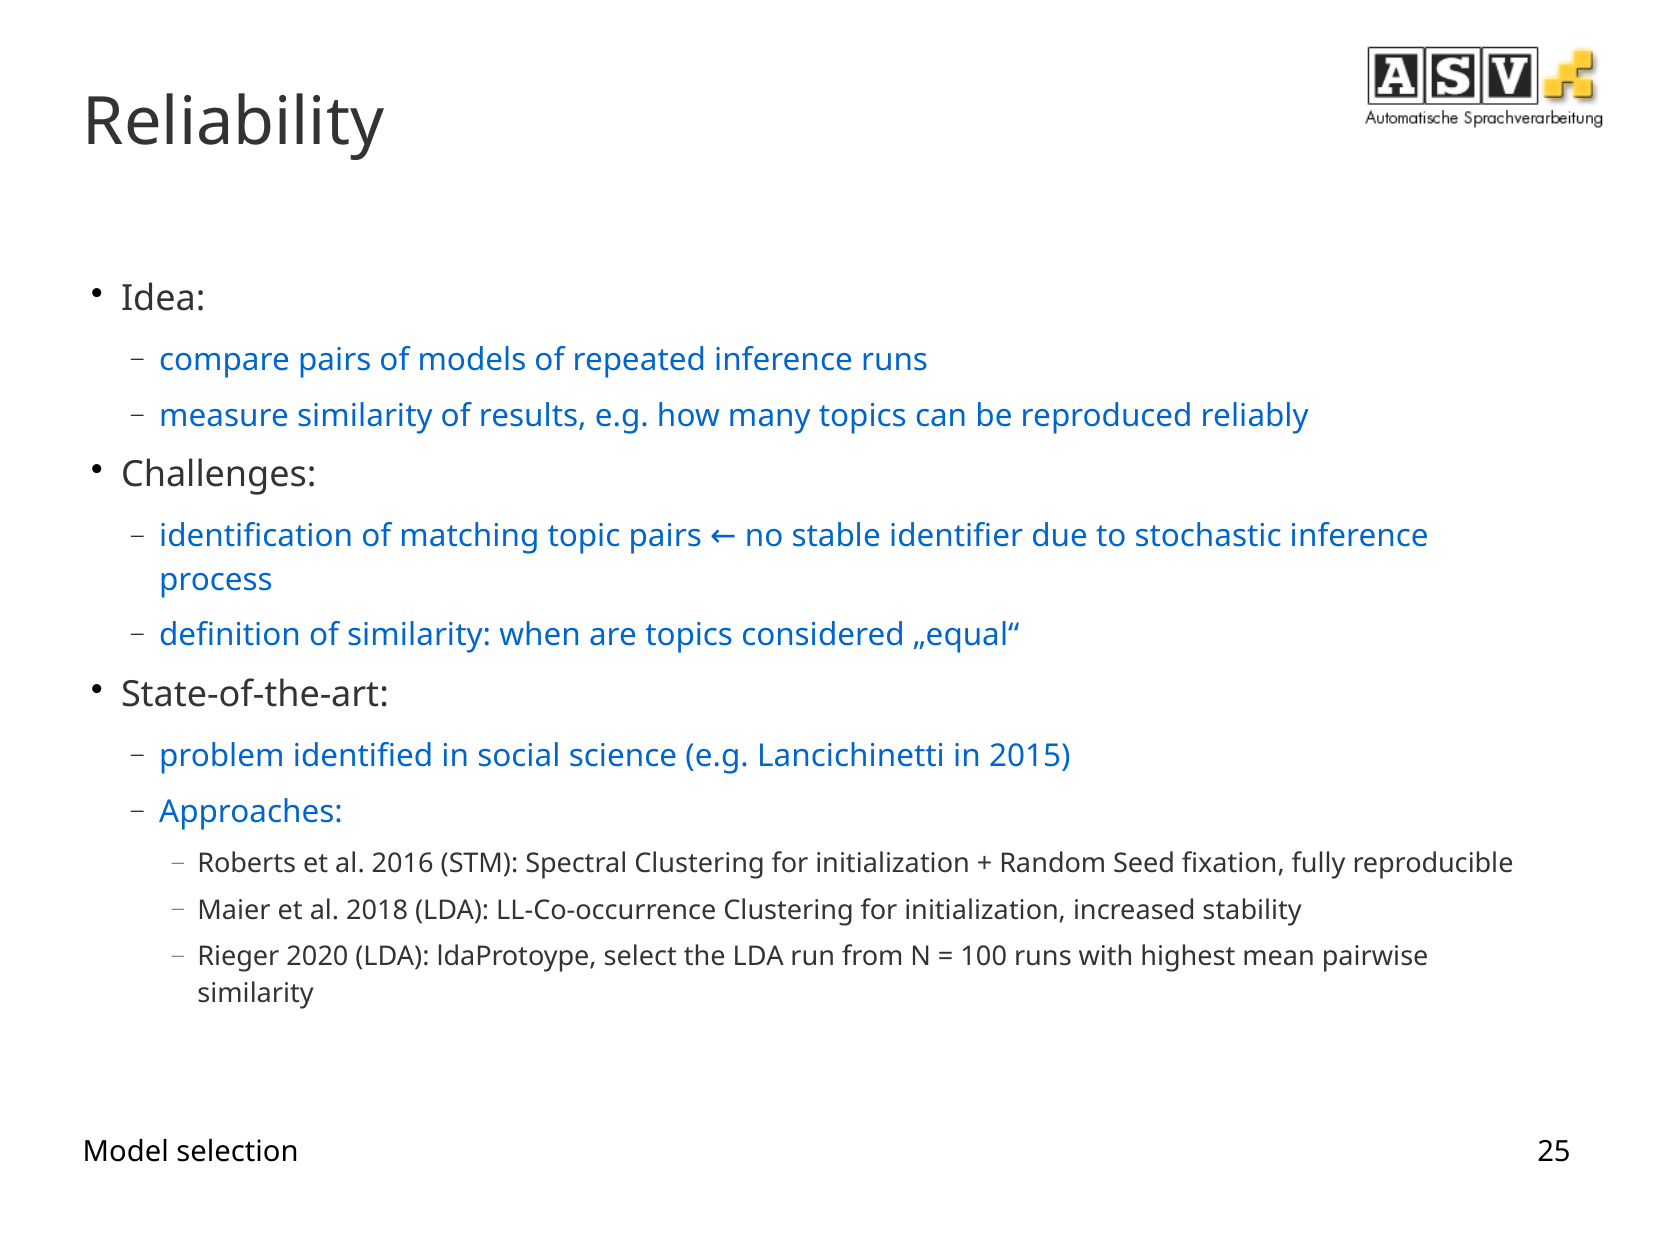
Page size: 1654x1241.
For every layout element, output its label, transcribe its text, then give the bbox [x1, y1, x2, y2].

title Reliability [82, 49, 1347, 189]
picture [1364, 43, 1605, 129]
list Idea: compare pairs of models of repeated inference runs measure similarity of results, e.g. how many topics can be reproduced reliably Challenges: identification of matching topic pairs ← no stable identifier due to stochastic inference process definition of similarity: when are topics considered „equal“ State-of-the-art: problem identified in social science (e.g. Lancichinetti in 2015) Approaches: Roberts et al. 2016 (STM): Spectral Clustering for initialization + Random Seed fixation, fully reproducible Maier et al. 2018 (LDA): LL-Co-occurrence Clustering for initialization, increased stability Rieger 2020 (LDA): ldaProtoype, select the LDA run from N = 100 runs with highest mean pairwise similarity [82, 271, 1538, 1052]
